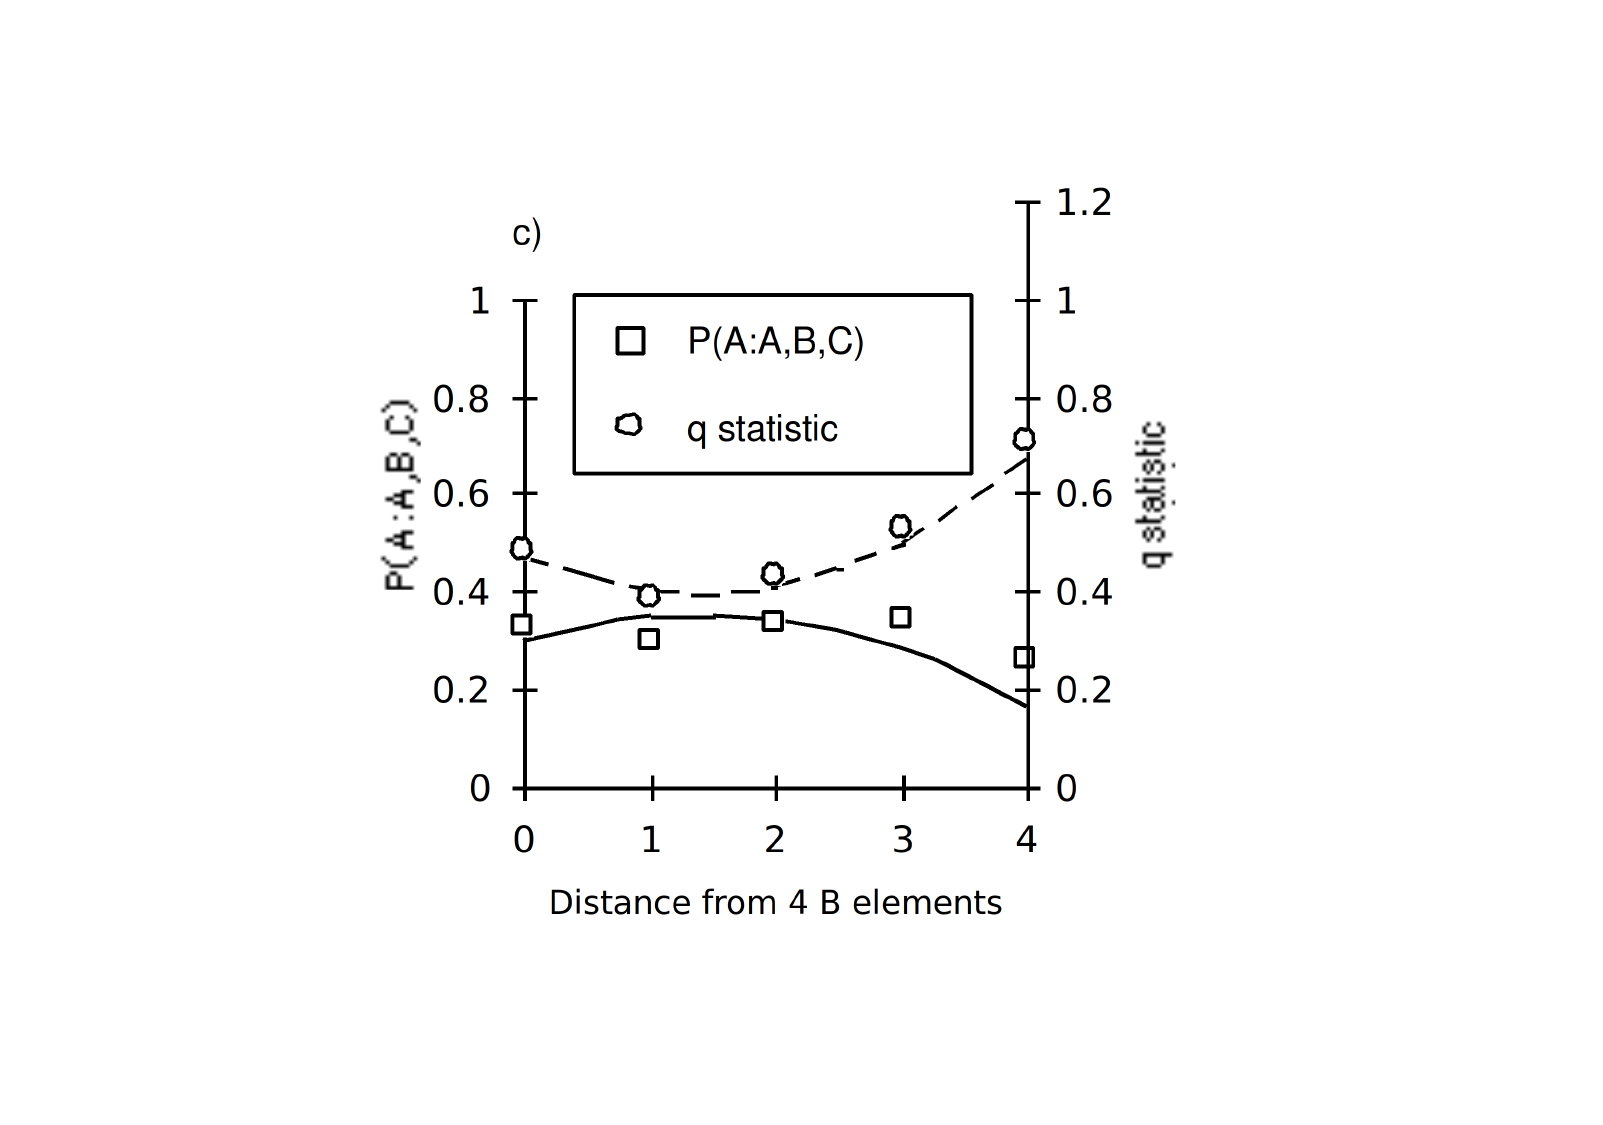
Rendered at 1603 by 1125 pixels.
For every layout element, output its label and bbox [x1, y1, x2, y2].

picture [315, 131, 1314, 983]
